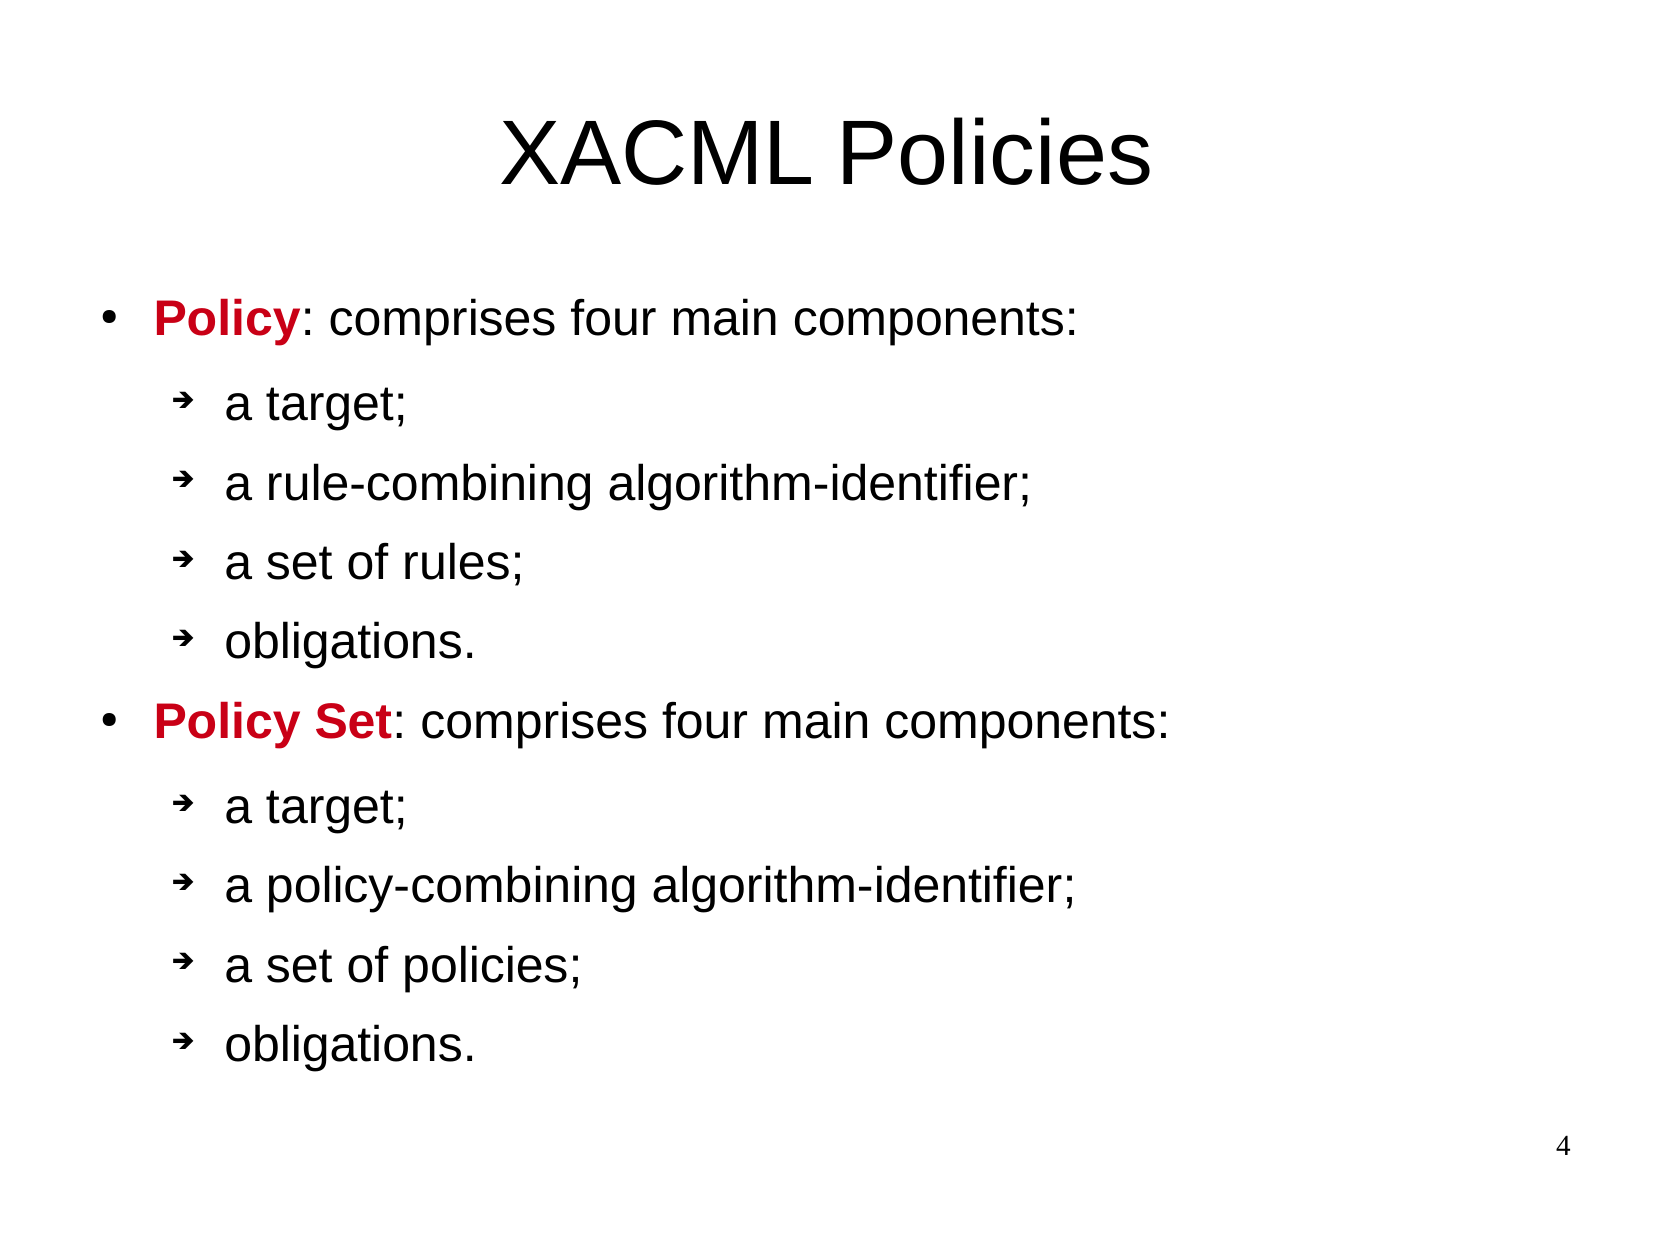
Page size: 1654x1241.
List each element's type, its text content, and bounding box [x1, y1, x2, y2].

list Policy: comprises four main components: a target; a rule-combining algorithm-identifier; a set of rules; obligations. Policy Set: comprises four main components: a target; a policy-combining algorithm-identifier; a set of policies; obligations. [82, 290, 1571, 1109]
title XACML Policies [82, 56, 1571, 250]
